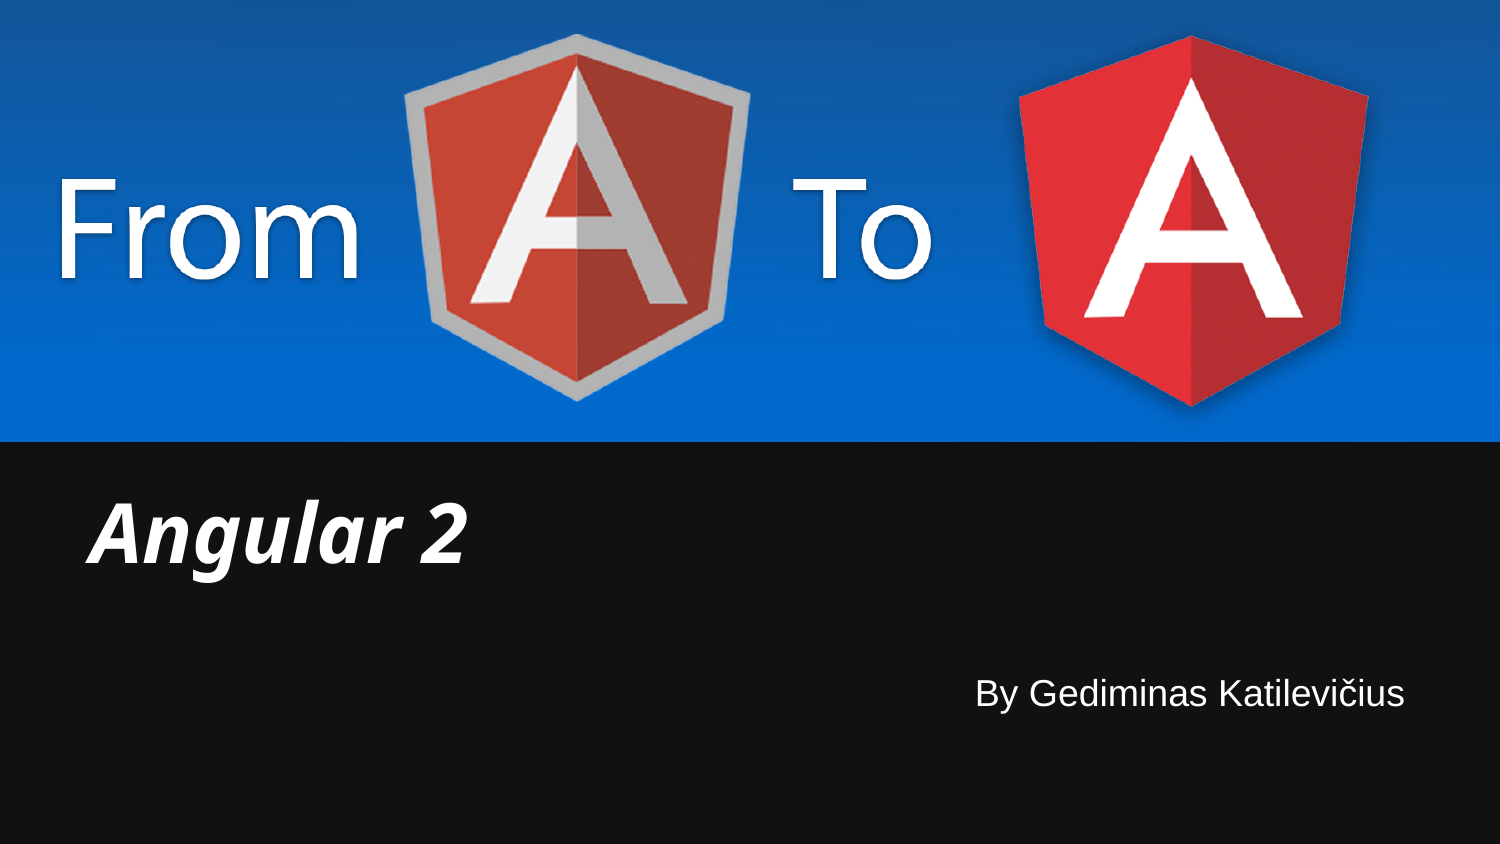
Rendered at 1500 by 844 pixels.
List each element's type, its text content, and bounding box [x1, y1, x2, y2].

title Angular 2 [75, 465, 1051, 656]
text_box By Gediminas Katilevičius [960, 664, 1421, 736]
picture [0, 0, 1500, 442]
